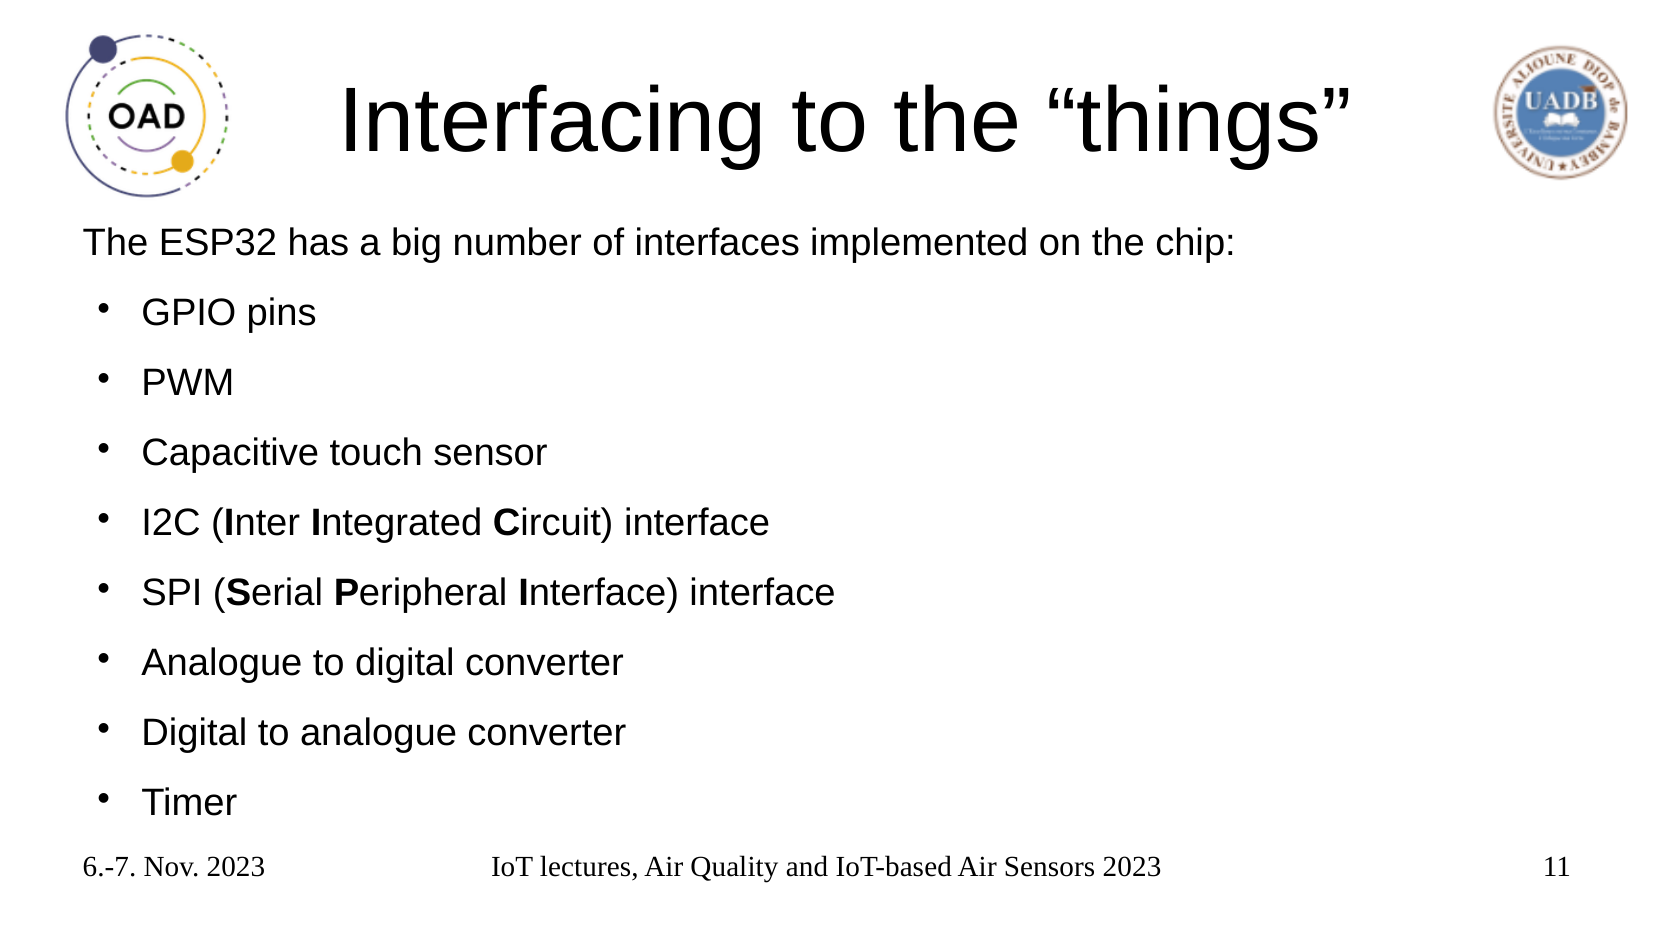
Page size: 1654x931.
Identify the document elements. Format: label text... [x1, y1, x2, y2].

list The ESP32 has a big number of interfaces implemented on the chip: GPIO pins PWM Capacitive touch sensor I2C (Inter Integrated Circuit) interface SPI (Serial Peripheral Interface) interface Analogue to digital converter Digital to analogue converter Timer [82, 217, 1571, 827]
title Interfacing to the “things” [262, 37, 1430, 193]
picture [1482, 37, 1641, 188]
picture [25, 20, 263, 218]
